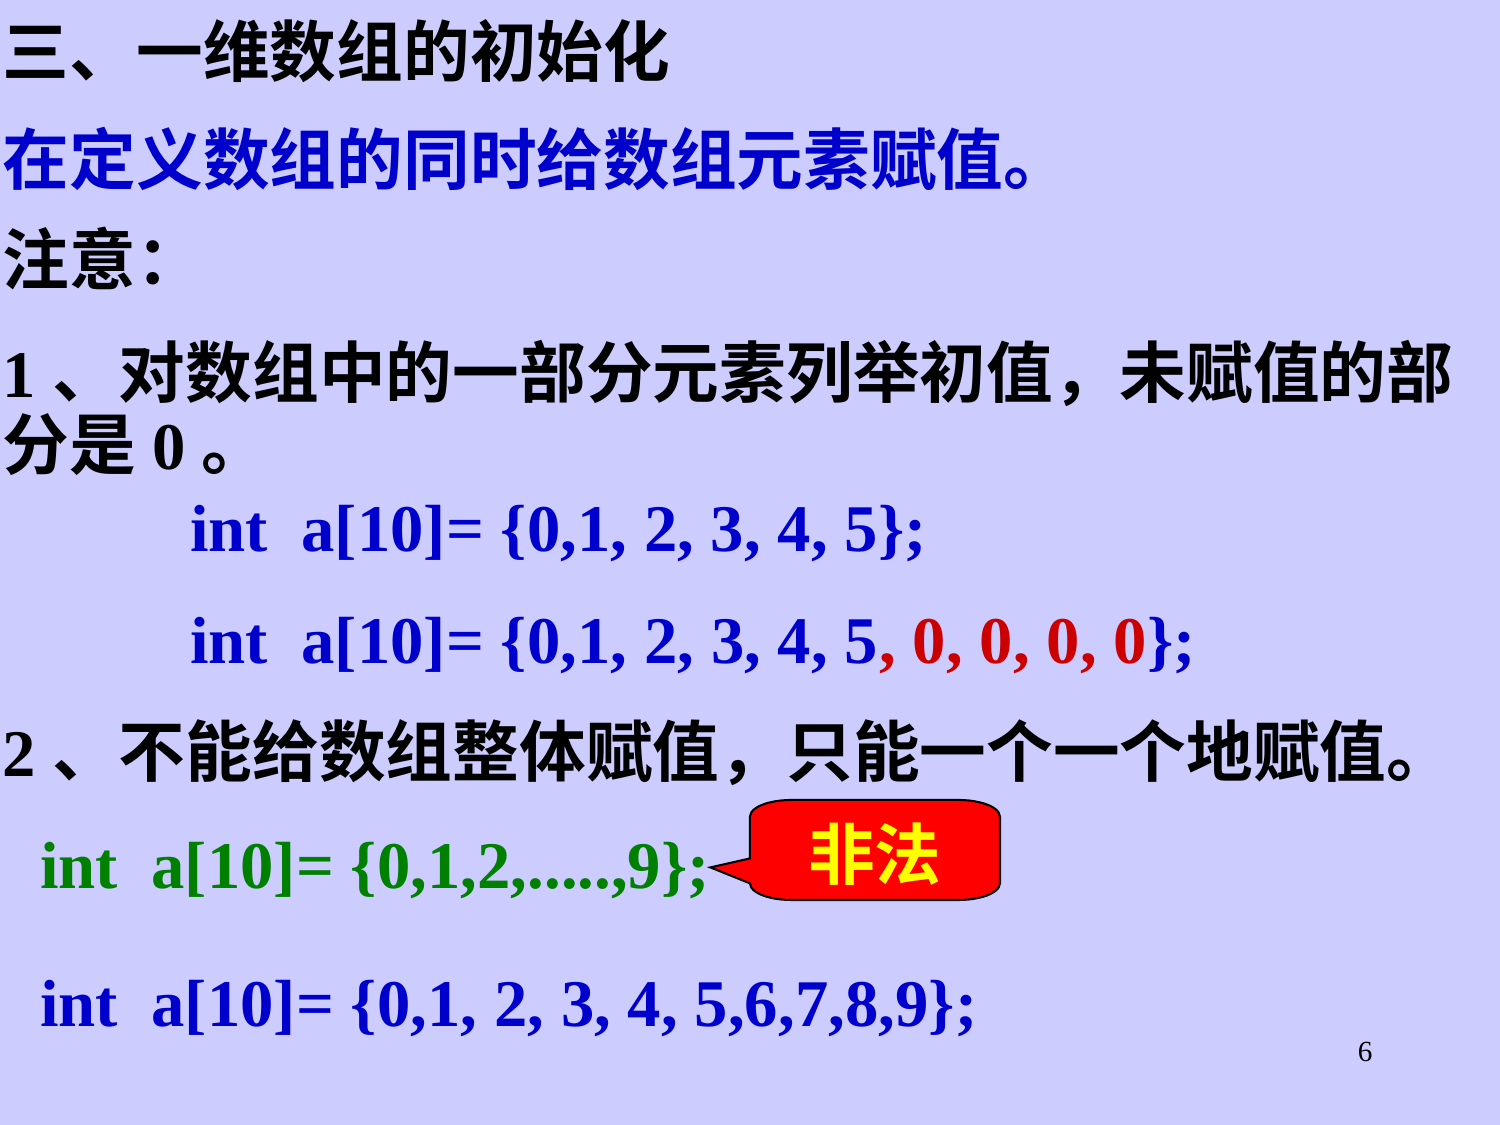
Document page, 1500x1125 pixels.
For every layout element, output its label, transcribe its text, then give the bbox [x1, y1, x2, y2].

text_box 在定义数组的同时给数组元素赋值。 [0, 99, 1500, 200]
text_box 非法 [710, 799, 1000, 901]
text_box 注意： 1、对数组中的一部分元素列举初值，未赋值的部分是0。 [0, 224, 1500, 487]
text_box int a[10]= {0,1, 2, 3, 4, 5, 0, 0, 0, 0}; [187, 587, 1363, 680]
text_box int a[10]= {0,1, 2, 3, 4, 5,6,7,8,9}; [37, 950, 1288, 1042]
text_box 三、一维数组的初始化 [0, 0, 1500, 92]
text_box int a[10]= {0,1,2,.....,9}; [37, 812, 1363, 905]
text_box 2、不能给数组整体赋值，只能一个一个地赋值。 [0, 699, 1500, 880]
text_box int a[10]= {0,1, 2, 3, 4, 5}; [187, 474, 1301, 567]
text_box <编号> [1074, 1025, 1388, 1101]
